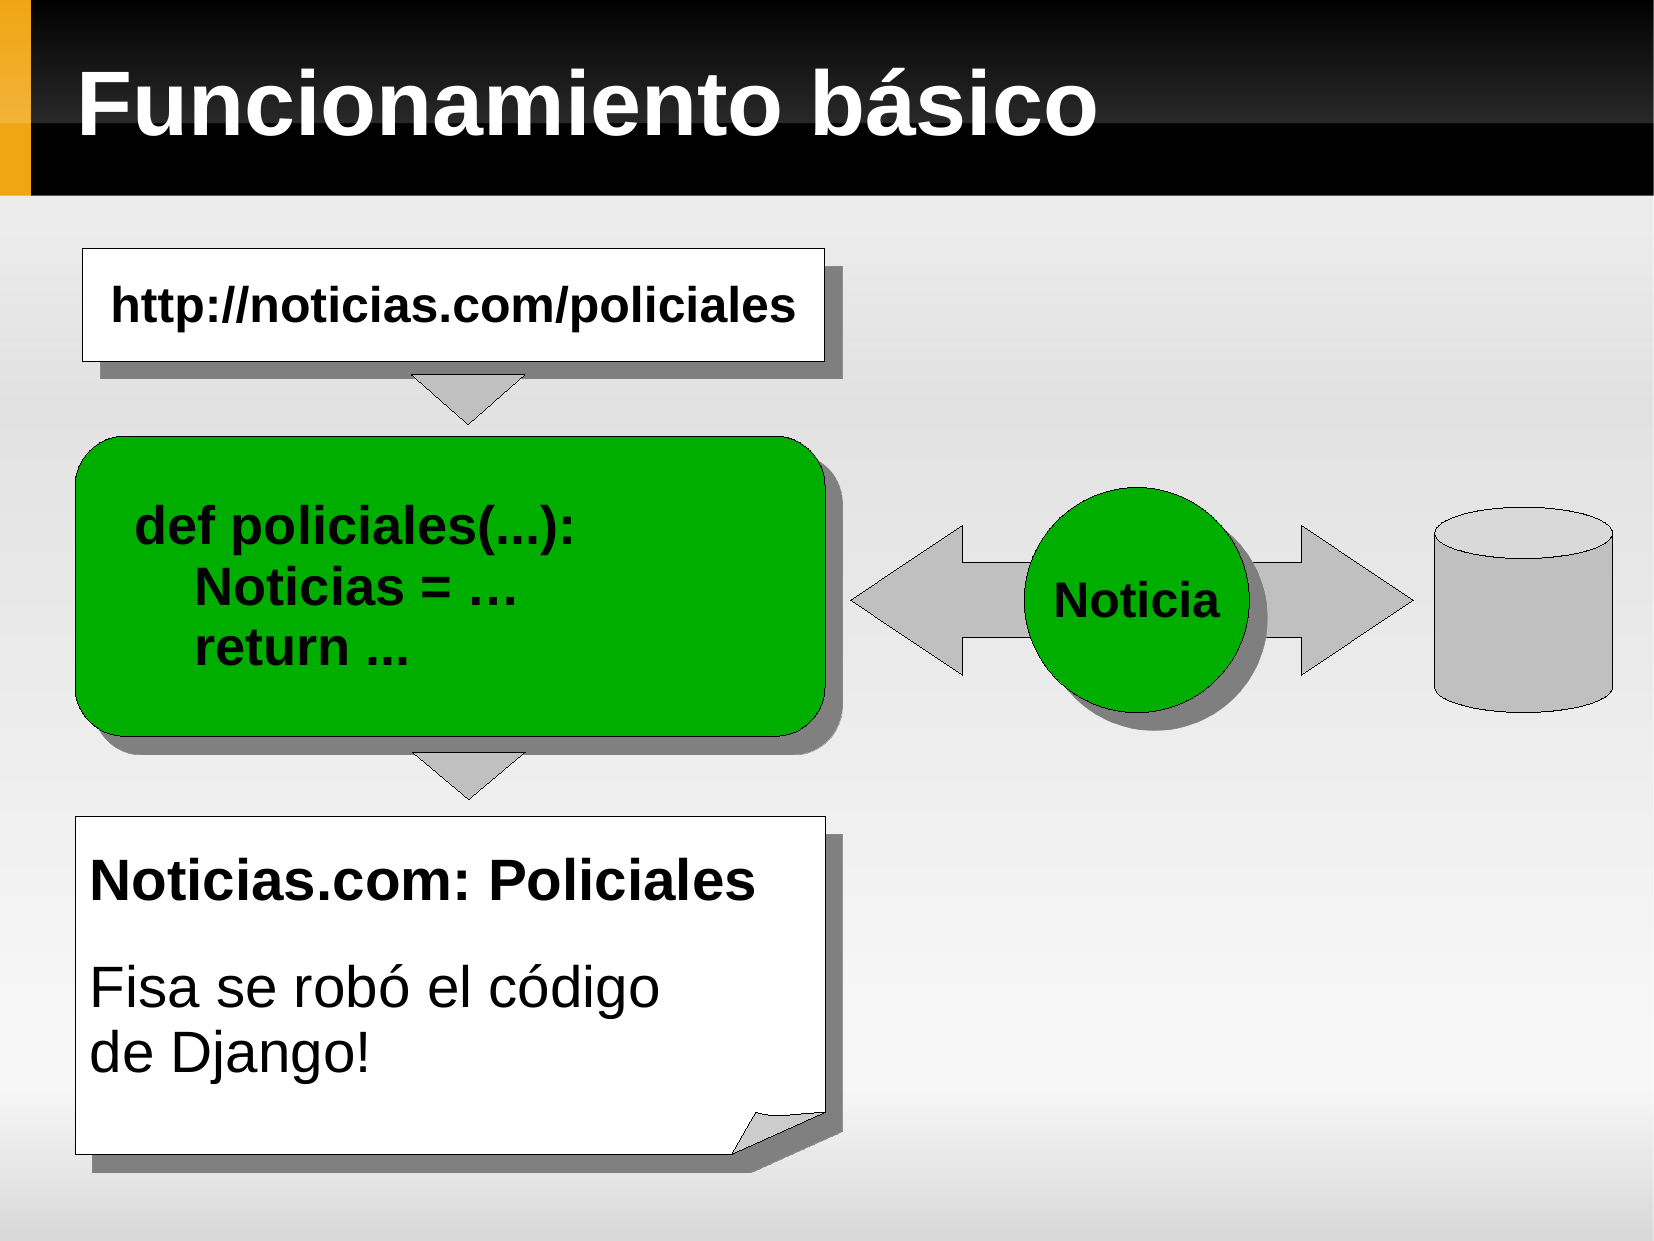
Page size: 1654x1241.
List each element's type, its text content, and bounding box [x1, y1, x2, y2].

text_box [412, 752, 526, 800]
picture [0, 0, 1654, 1241]
text_box Noticias.com: Policiales Fisa se robó el código de Django! [75, 816, 826, 1155]
text_box [1434, 535, 1613, 713]
text_box Noticia [1024, 487, 1250, 713]
title Funcionamiento básico [76, 7, 1565, 200]
text_box http://noticias.com/policiales [82, 248, 825, 362]
text_box [850, 525, 1030, 676]
text_box def policiales(...): Noticias = … return ... [75, 436, 826, 737]
text_box [411, 374, 525, 425]
text_box [1244, 525, 1414, 676]
